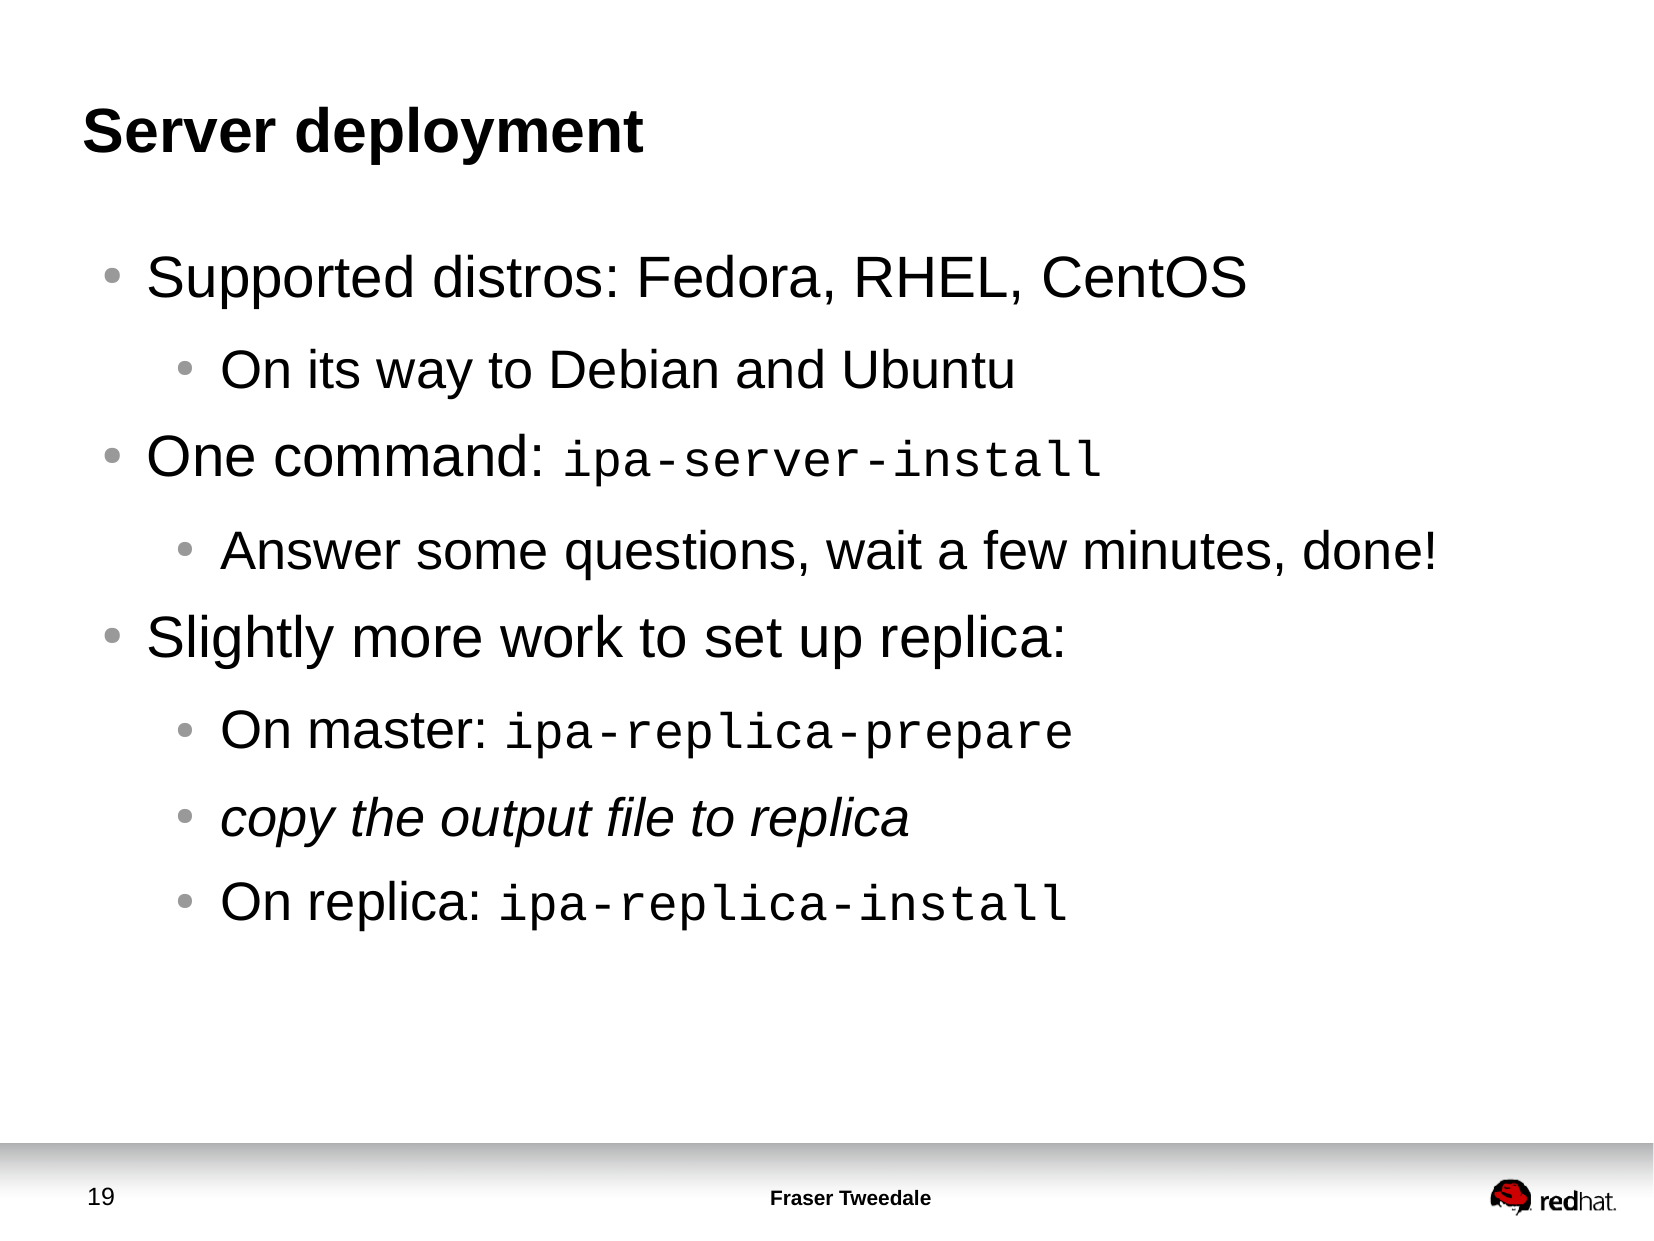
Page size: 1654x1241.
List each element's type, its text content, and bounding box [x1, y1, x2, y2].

title Server deployment [82, 37, 1571, 226]
picture [0, 1143, 1654, 1241]
list Supported distros: Fedora, RHEL, CentOS On its way to Debian and Ubuntu One command: ipa-server-install Answer some questions, wait a few minutes, done! Slightly more work to set up replica: On master: ipa-replica-prepare copy the output file to replica On replica: ipa-replica-install [86, 244, 1576, 1039]
